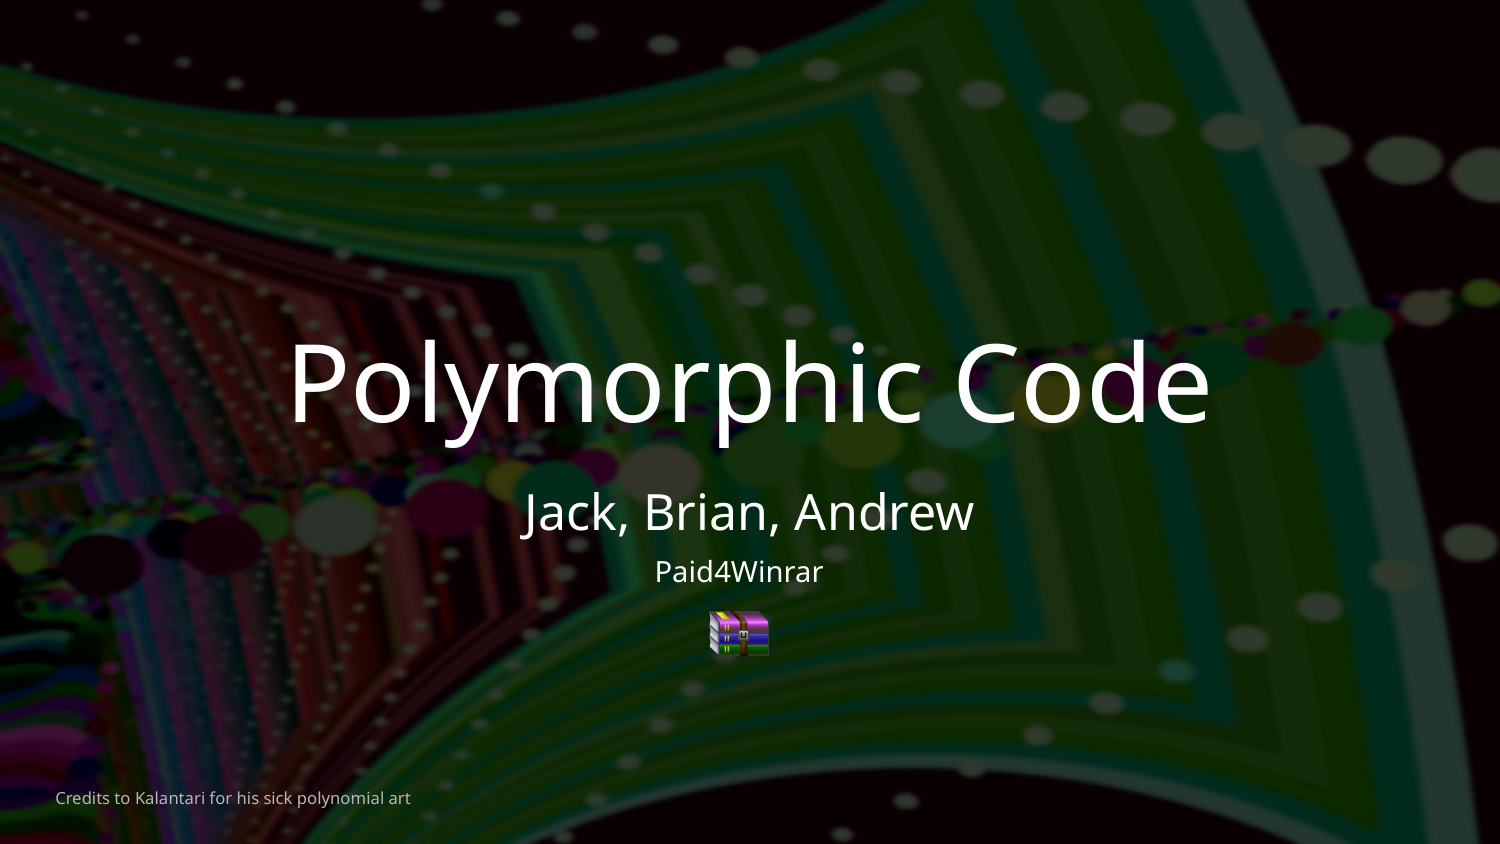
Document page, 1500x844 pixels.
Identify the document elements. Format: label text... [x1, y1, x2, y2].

picture [0, 0, 1500, 844]
title Polymorphic Code [51, 122, 1449, 459]
subtitle Paid4Winrar [40, 538, 1439, 609]
subtitle Jack, Brian, Andrew [51, 464, 1449, 595]
text_box Credits to Kalantari for his sick polynomial art [40, 773, 566, 828]
